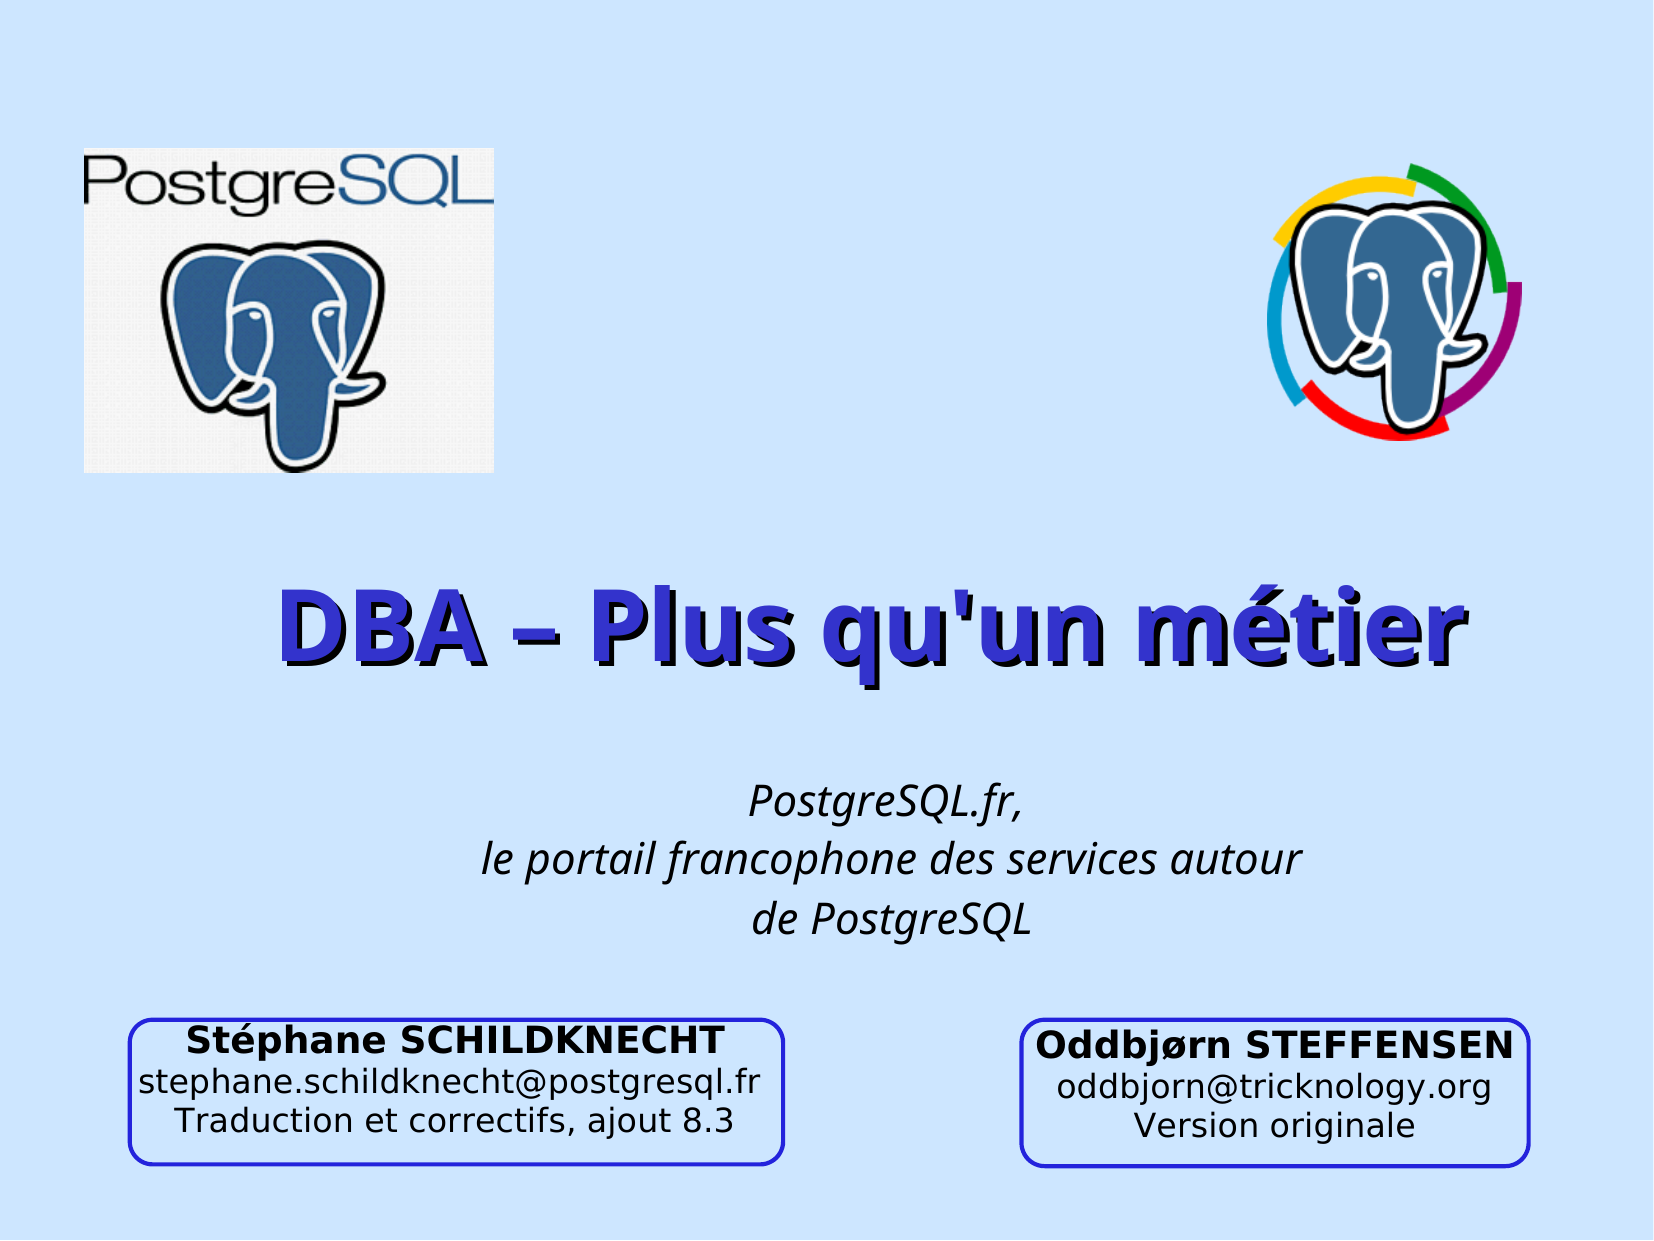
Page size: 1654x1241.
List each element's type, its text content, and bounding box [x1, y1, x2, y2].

picture [84, 148, 494, 473]
title DBA – Plus qu'un métier [0, 489, 1654, 756]
picture [1267, 163, 1522, 441]
